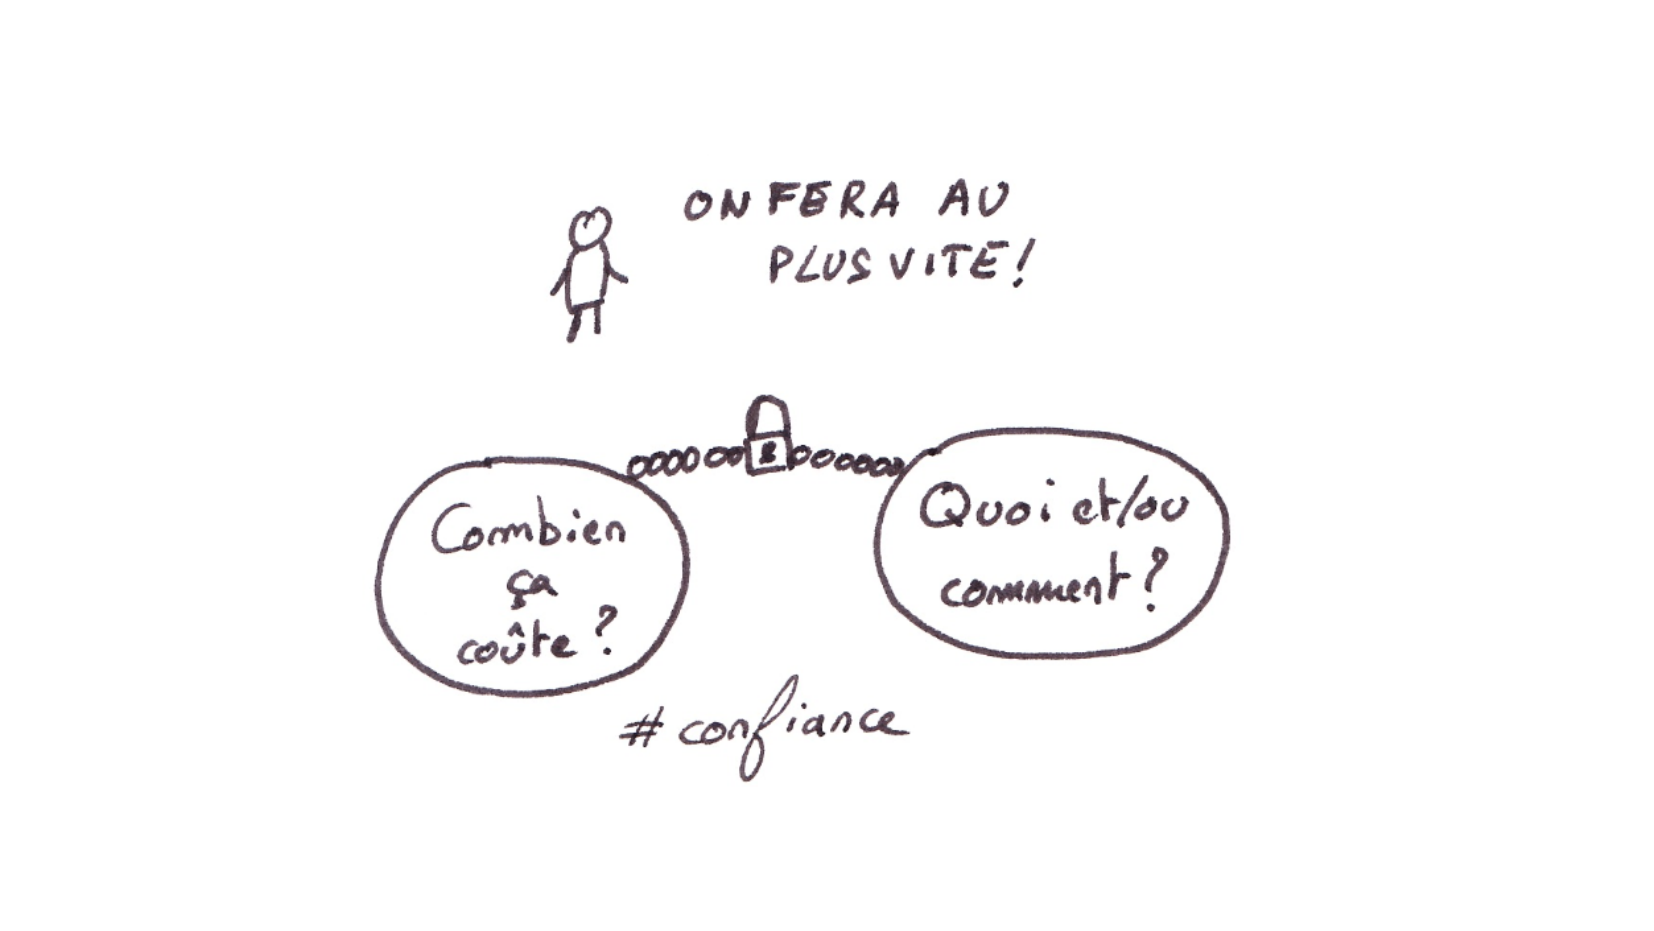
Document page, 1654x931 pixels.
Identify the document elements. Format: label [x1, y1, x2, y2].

picture [285, 103, 1306, 856]
